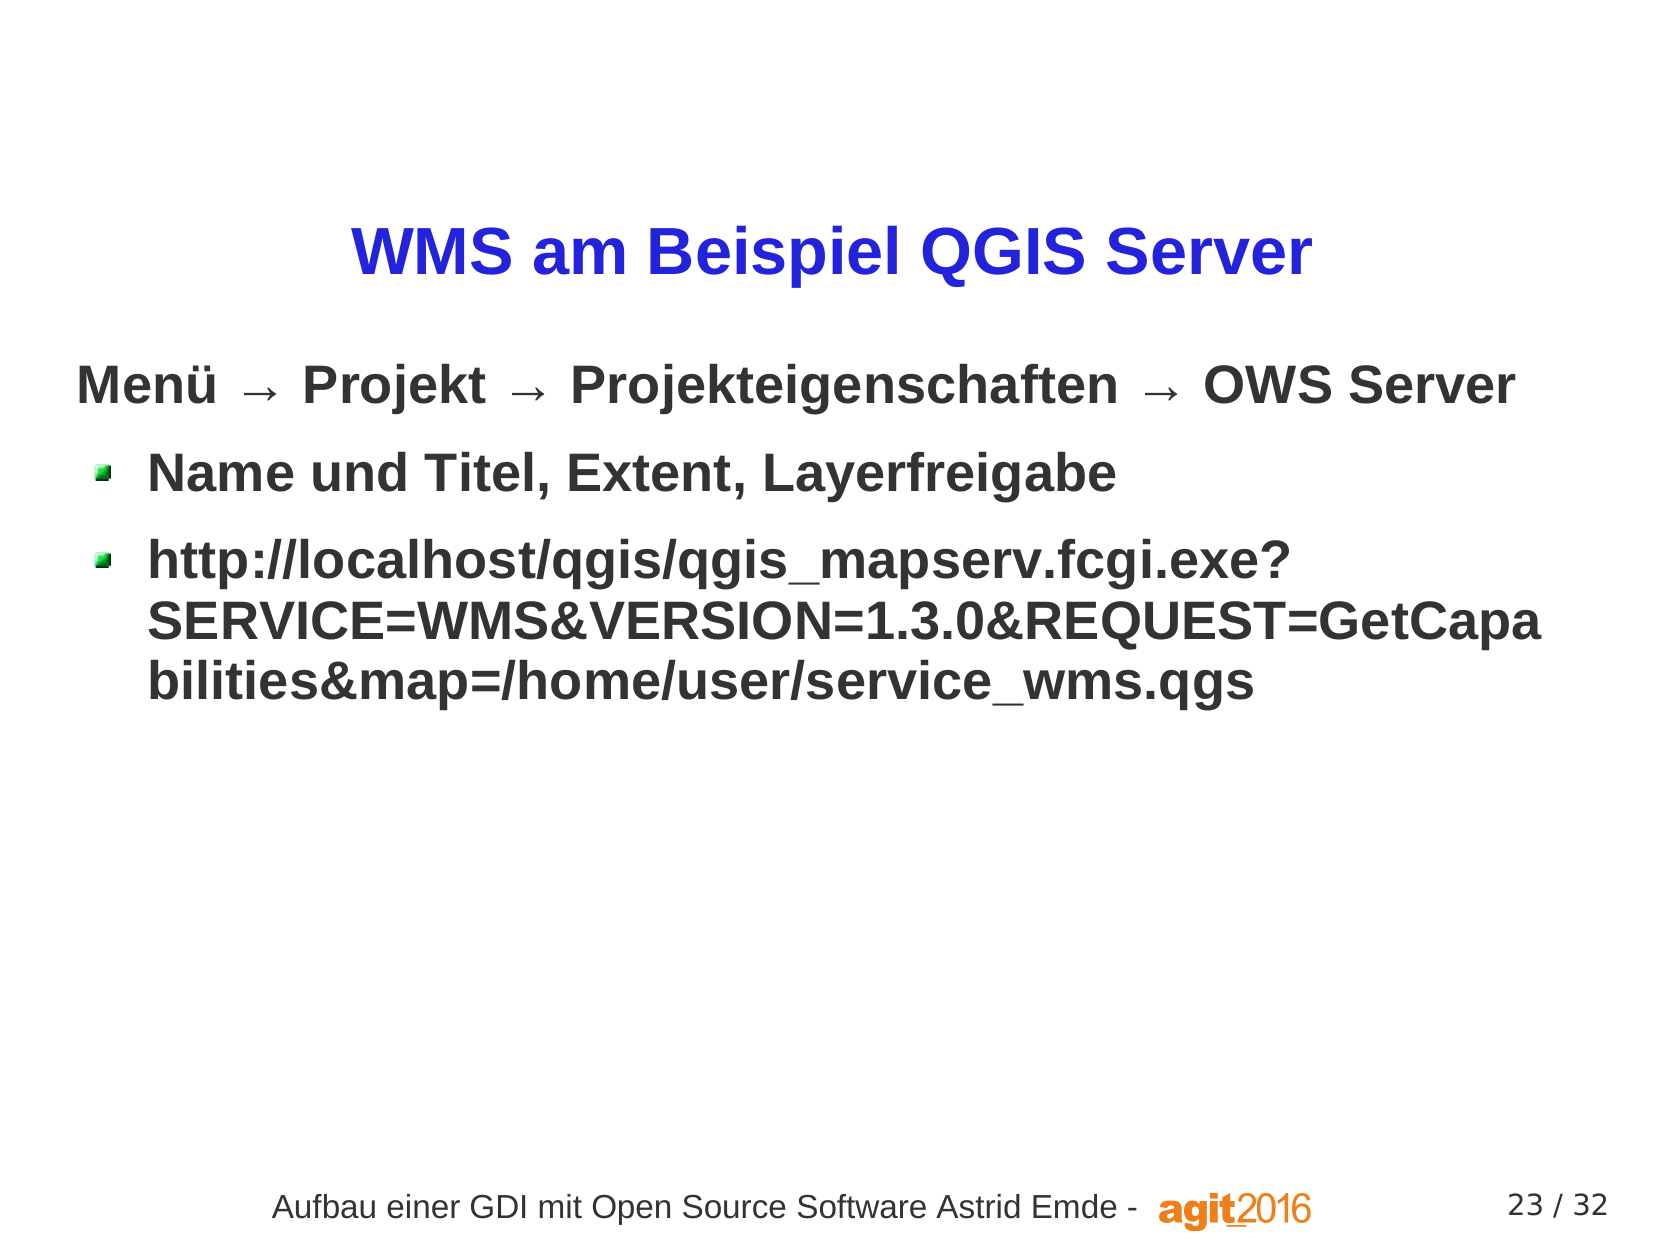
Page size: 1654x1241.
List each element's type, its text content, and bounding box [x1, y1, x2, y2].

picture [1158, 1192, 1312, 1232]
title WMS am Beispiel QGIS Server [88, 177, 1577, 325]
list Menü → Projekt → Projekteigenschaften → OWS Server Name und Titel, Extent, Layerfreigabe http://localhost/qgis/qgis_mapserv.fcgi.exe?SERVICE=WMS&VERSION=1.3.0&REQUEST=GetCapabilities&map=/home/user/service_wms.qgs [76, 354, 1565, 1173]
